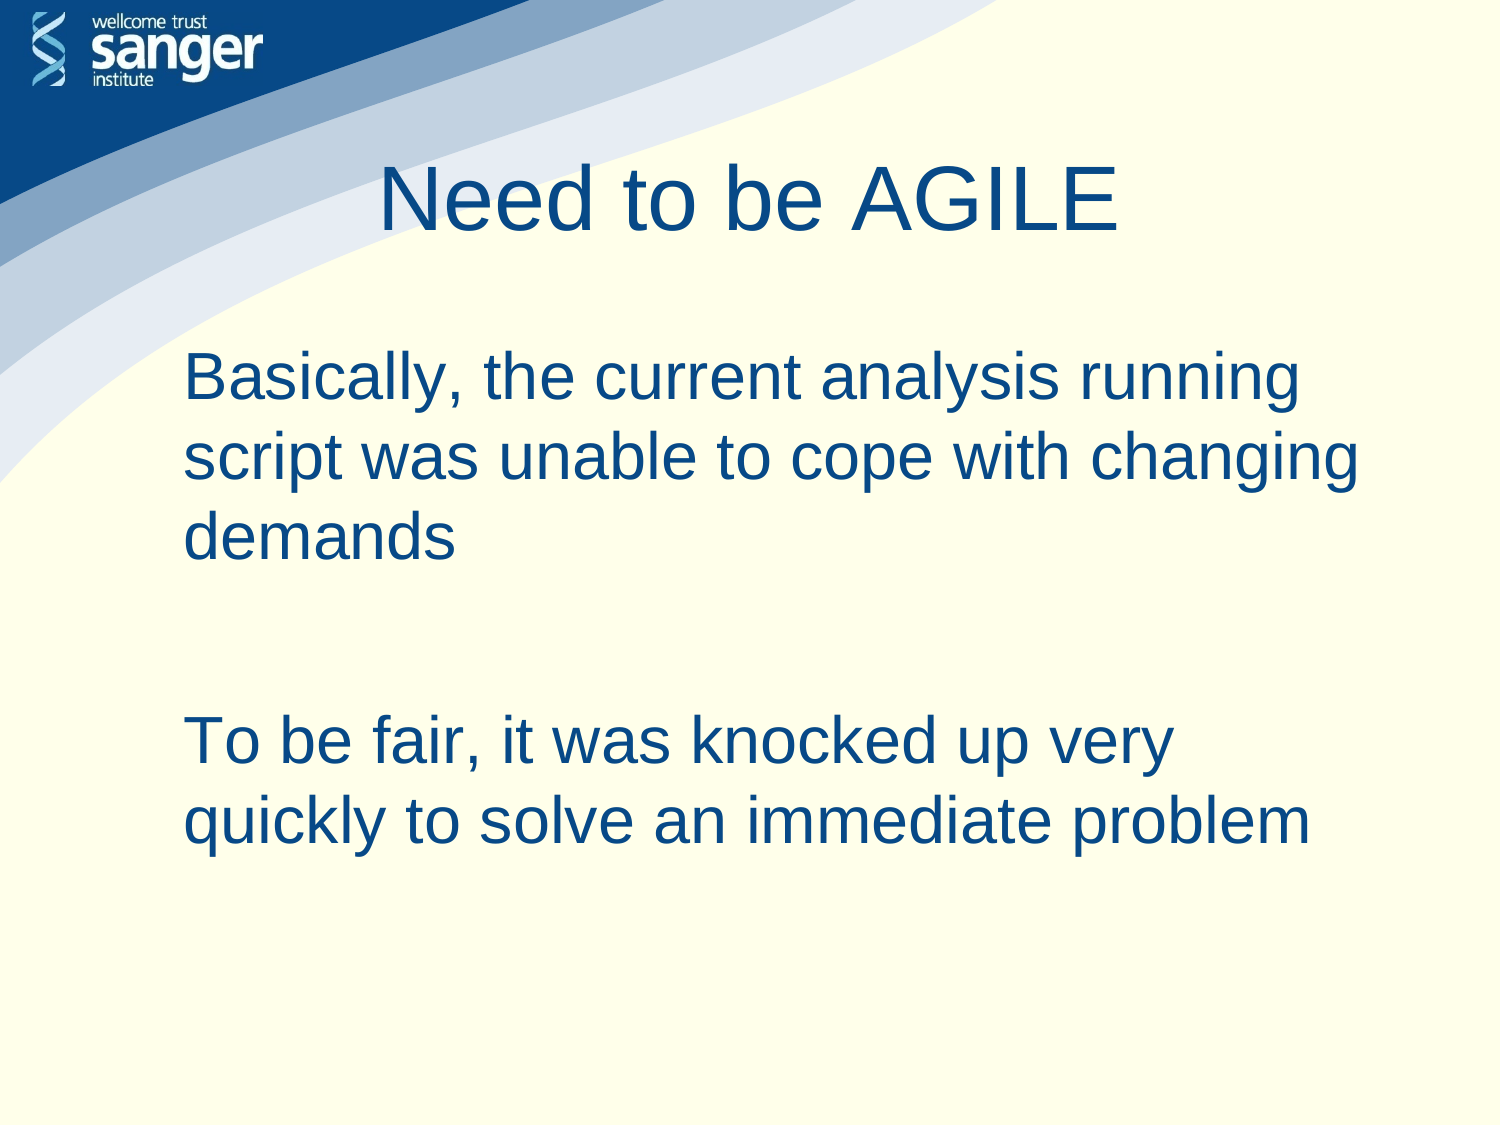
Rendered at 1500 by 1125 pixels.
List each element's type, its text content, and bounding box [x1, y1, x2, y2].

picture [12, 12, 263, 86]
list Basically, the current analysis running script was unable to cope with changing demands To be fair, it was knocked up very quickly to solve an immediate problem [112, 324, 1388, 1001]
title Need to be AGILE [112, 75, 1388, 312]
